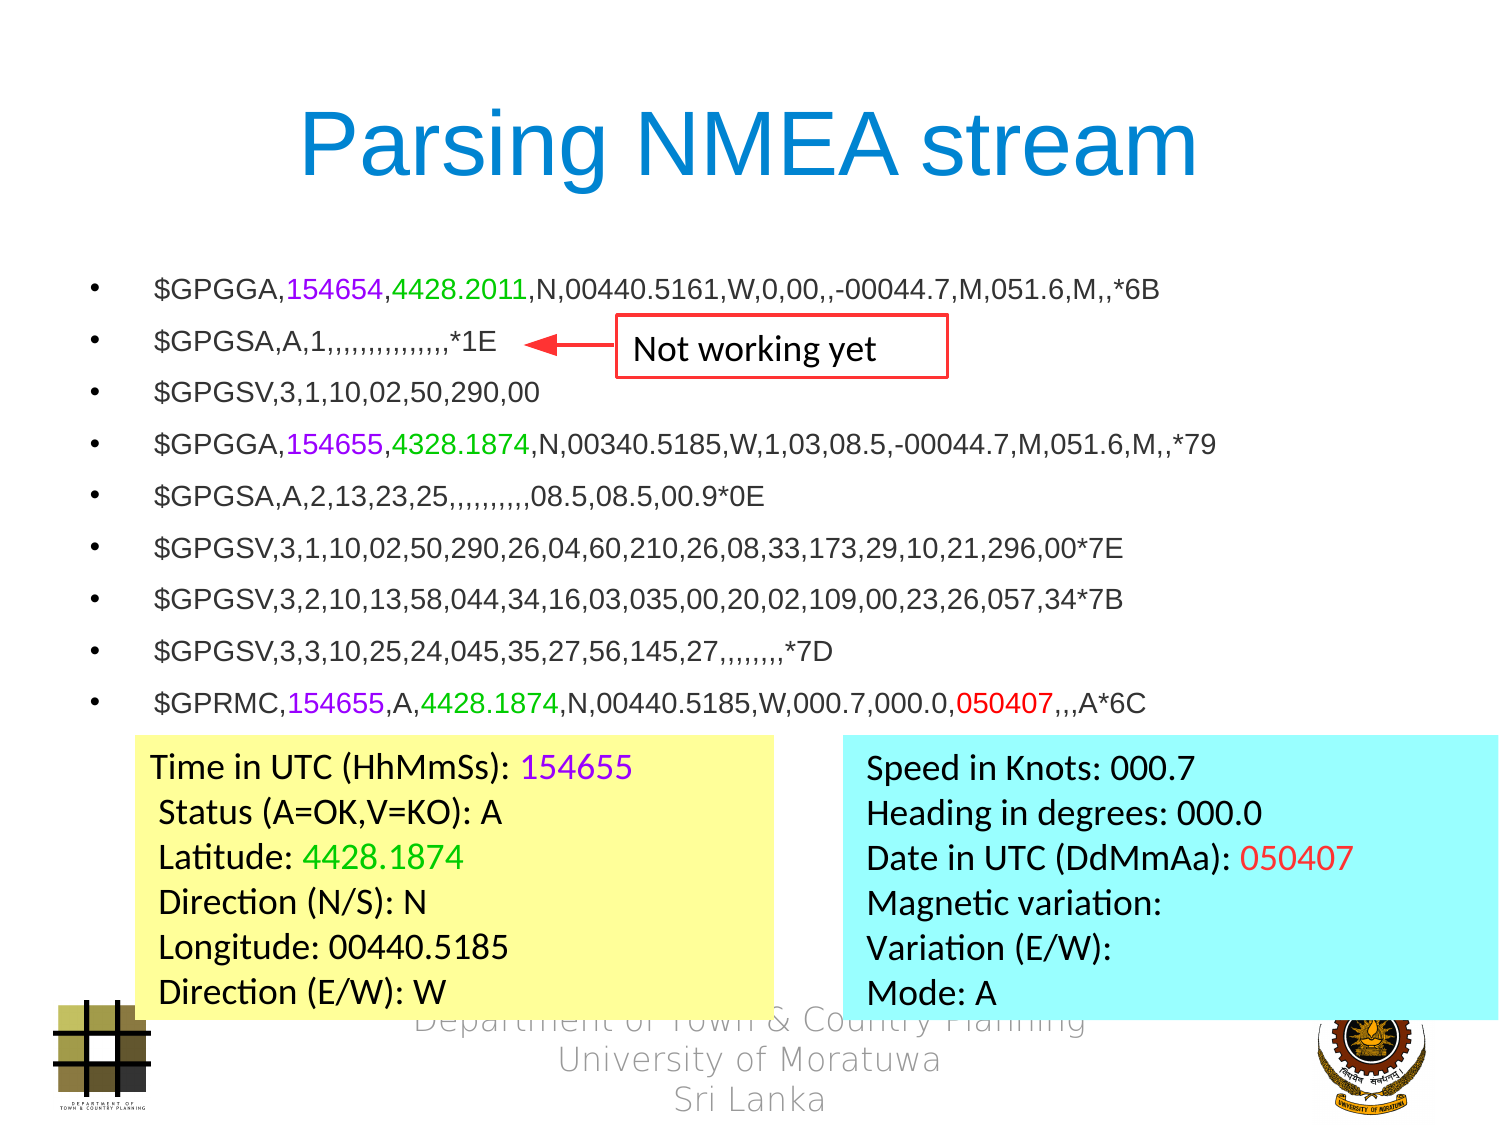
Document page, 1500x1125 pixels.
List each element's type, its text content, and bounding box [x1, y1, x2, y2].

text_box Not working yet [616, 314, 948, 378]
title Parsing NMEA stream [75, 45, 1426, 233]
text_box Time in UTC (HhMmSs): 154655 Status (A=OK,V=KO): A Latitude: 4428.1874 Direction (N/S): N Longitude: 00440.5185 Direction (E/W): W [135, 735, 774, 1020]
picture [53, 1000, 151, 1110]
picture [1312, 1021, 1435, 1125]
text_box Speed in Knots: 000.7 Heading in degrees: 000.0 Date in UTC (DdMmAa): 050407 Magnetic variation: Variation (E/W): Mode: A [843, 735, 1499, 1021]
list $GPGGA,154654,4428.2011,N,00440.5161,W,0,00,,-00044.7,M,051.6,M,,*6B $GPGSA,A,1,,,,,,,,,,,,,,,*1E $GPGSV,3,1,10,02,50,290,00 $GPGGA,154655,4328.1874,N,00340.5185,W,1,03,08.5,-00044.7,M,051.6,M,,*79 $GPGSA,A,2,13,23,25,,,,,,,,,,08.5,08.5,00.9*0E $GPGSV,3,1,10,02,50,290,26,04,60,210,26,08,33,173,29,10,21,296,00*7E $GPGSV,3,2,10,13,58,044,34,16,03,035,00,20,02,109,00,23,26,057,34*7B $GPGSV,3,3,10,25,24,045,35,27,56,145,27,,,,,,,,*7D $GPRMC,154655,A,4428.1874,N,00440.5185,W,000.7,000.0,050407,,,A*6C [75, 262, 1426, 916]
